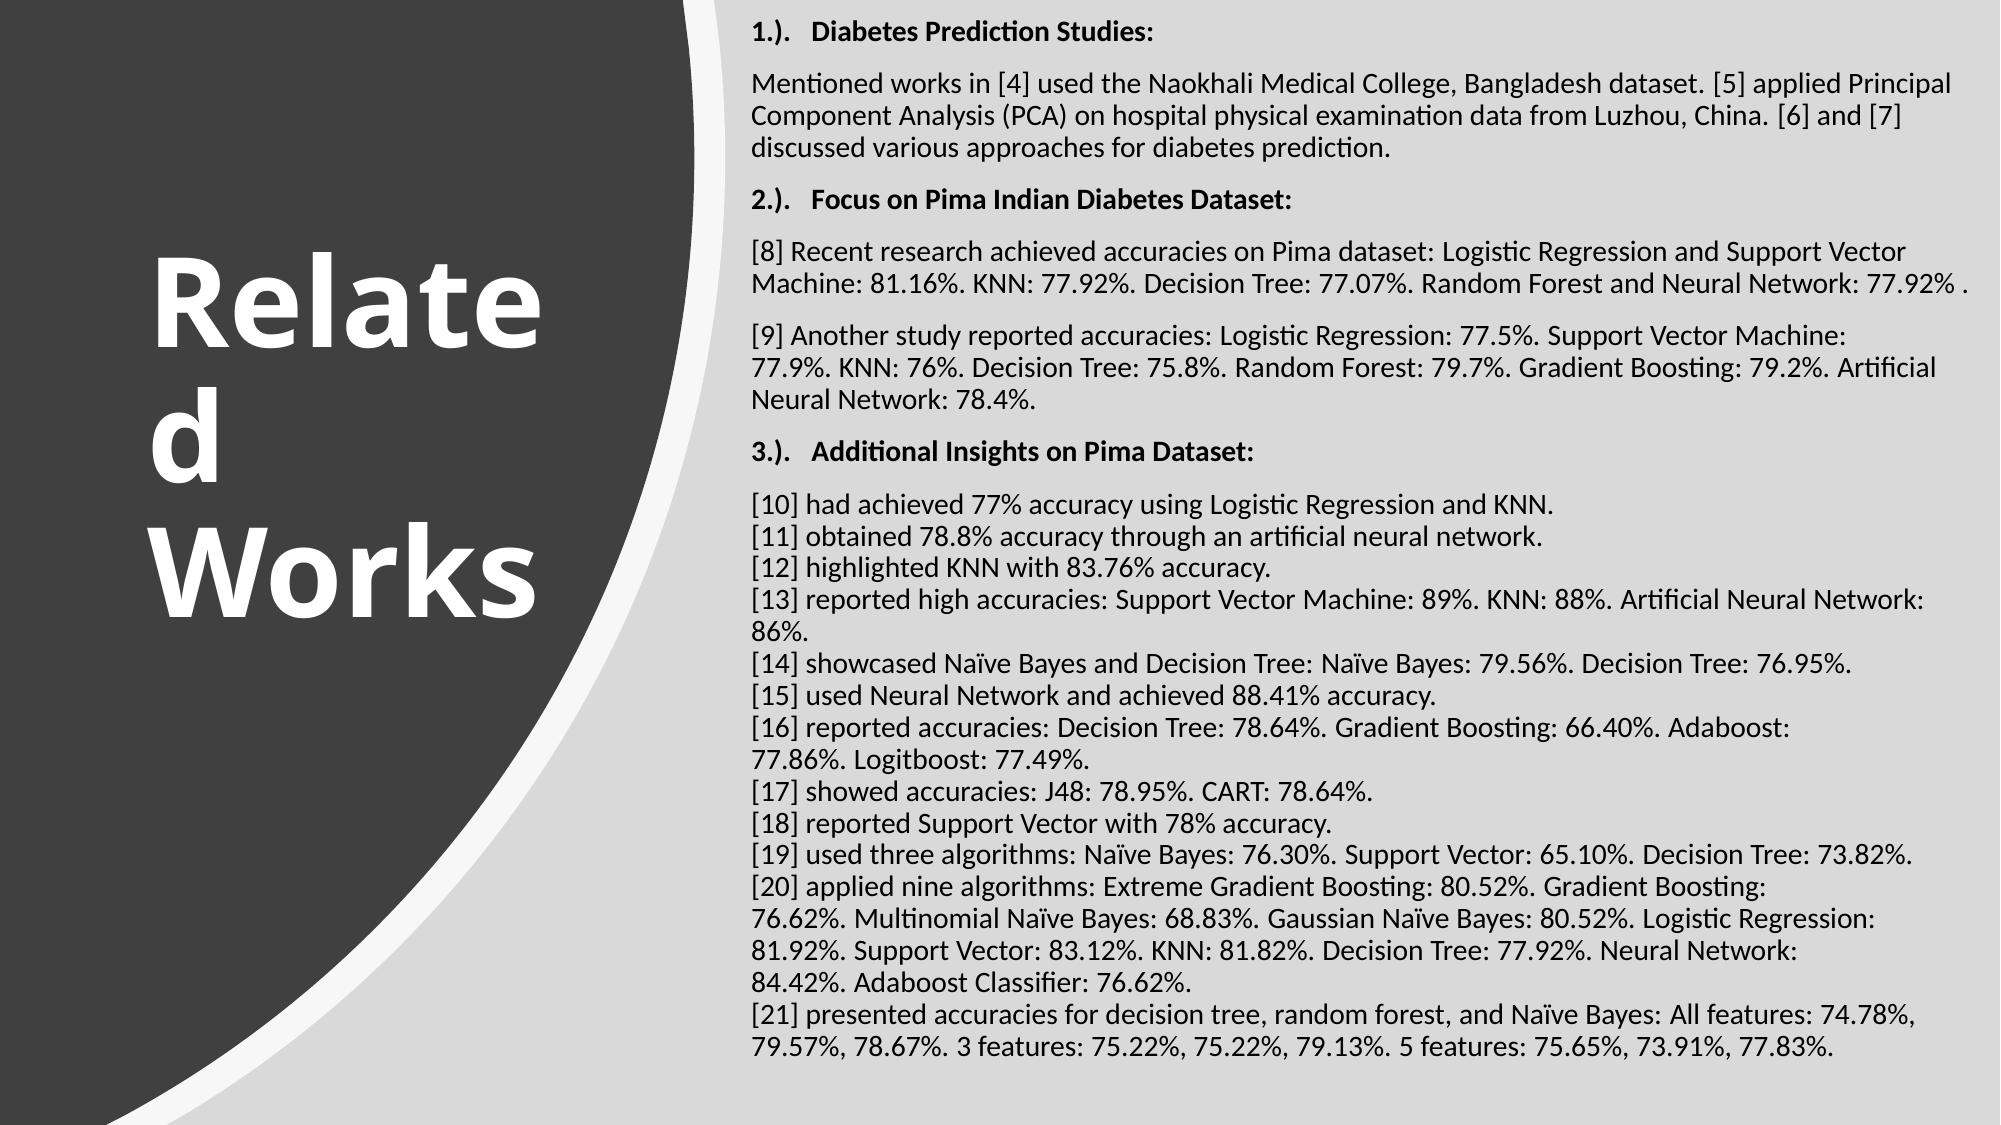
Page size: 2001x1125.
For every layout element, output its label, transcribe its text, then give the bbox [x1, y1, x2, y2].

list 1.). Diabetes Prediction Studies: Mentioned works in [4] used the Naokhali Medical College, Bangladesh dataset. [5] applied Principal Component Analysis (PCA) on hospital physical examination data from Luzhou, China. [6] and [7] discussed various approaches for diabetes prediction. 2.). Focus on Pima Indian Diabetes Dataset: [8] Recent research achieved accuracies on Pima dataset: Logistic Regression and Support Vector Machine: 81.16%. KNN: 77.92%. Decision Tree: 77.07%. Random Forest and Neural Network: 77.92% . [9] Another study reported accuracies: Logistic Regression: 77.5%. Support Vector Machine: 77.9%. KNN: 76%. Decision Tree: 75.8%. Random Forest: 79.7%. Gradient Boosting: 79.2%. Artificial Neural Network: 78.4%. 3.). Additional Insights on Pima Dataset: [10] had achieved 77% accuracy using Logistic Regression and KNN. [11] obtained 78.8% accuracy through an artificial neural network. [12] highlighted KNN with 83.76% accuracy. [13] reported high accuracies: Support Vector Machine: 89%. KNN: 88%. Artificial Neural Network: 86%. [14] showcased Naïve Bayes and Decision Tree: Naïve Bayes: 79.56%. Decision Tree: 76.95%. [15] used Neural Network and achieved 88.41% accuracy. [16] reported accuracies: Decision Tree: 78.64%. Gradient Boosting: 66.40%. Adaboost: 77.86%. Logitboost: 77.49%. [17] showed accuracies: J48: 78.95%. CART: 78.64%. [18] reported Support Vector with 78% accuracy. [19] used three algorithms: Naïve Bayes: 76.30%. Support Vector: 65.10%. Decision Tree: 73.82%. [20] applied nine algorithms: Extreme Gradient Boosting: 80.52%. Gradient Boosting: 76.62%. Multinomial Naïve Bayes: 68.83%. Gaussian Naïve Bayes: 80.52%. Logistic Regression: 81.92%. Support Vector: 83.12%. KNN: 81.82%. Decision Tree: 77.92%. Neural Network: 84.42%. Adaboost Classifier: 76.62%. [21] presented accuracies for decision tree, random forest, and Naïve Bayes: All features: 74.78%, 79.57%, 78.67%. 3 features: 75.22%, 75.22%, 79.13%. 5 features: 75.65%, 73.91%, 77.83%. [736, 8, 1988, 1108]
title Related Works [131, 231, 603, 586]
text_box [0, 0, 2000, 1125]
